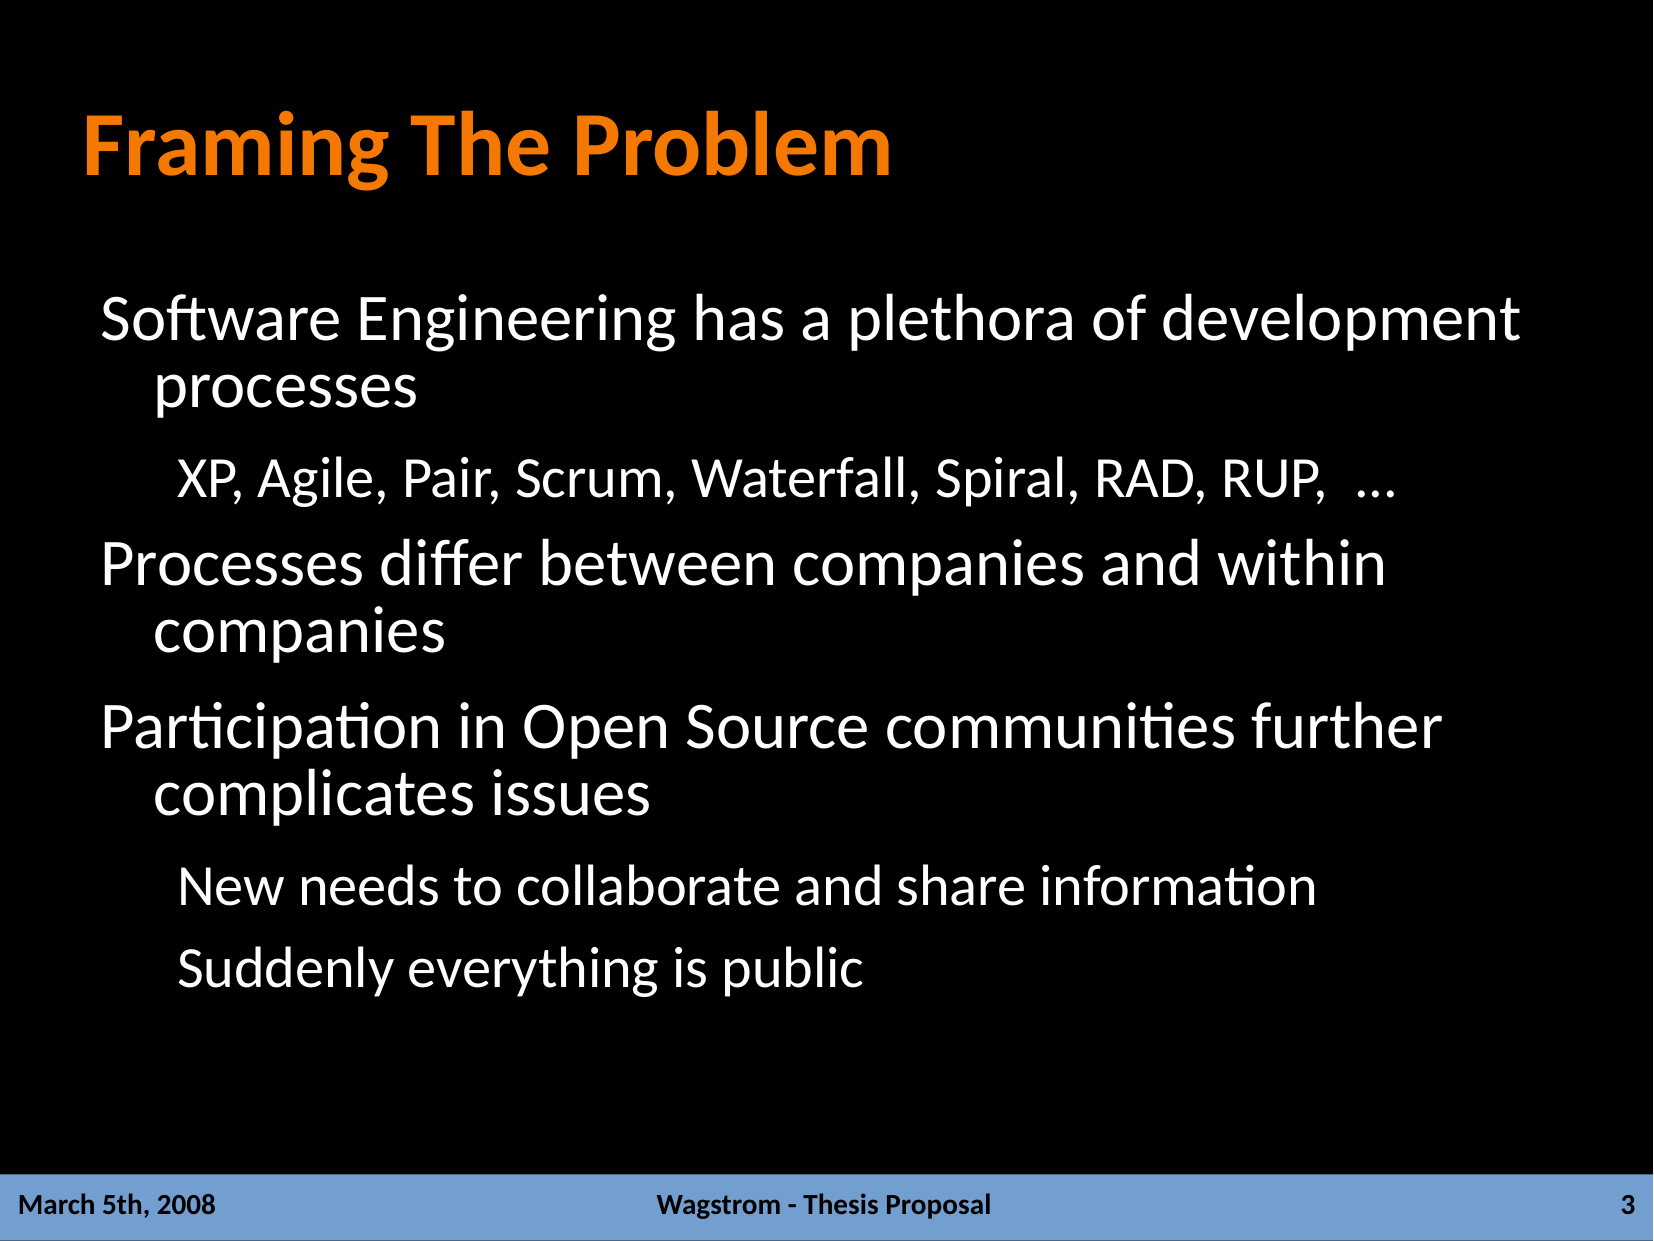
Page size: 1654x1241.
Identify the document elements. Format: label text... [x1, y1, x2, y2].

title Framing The Problem [82, 56, 1571, 250]
list Software Engineering has a plethora of development processes XP, Agile, Pair, Scrum, Waterfall, Spiral, RAD, RUP, ... Processes differ between companies and within companies Participation in Open Source communities further complicates issues New needs to collaborate and share information Suddenly everything is public [82, 290, 1571, 1129]
